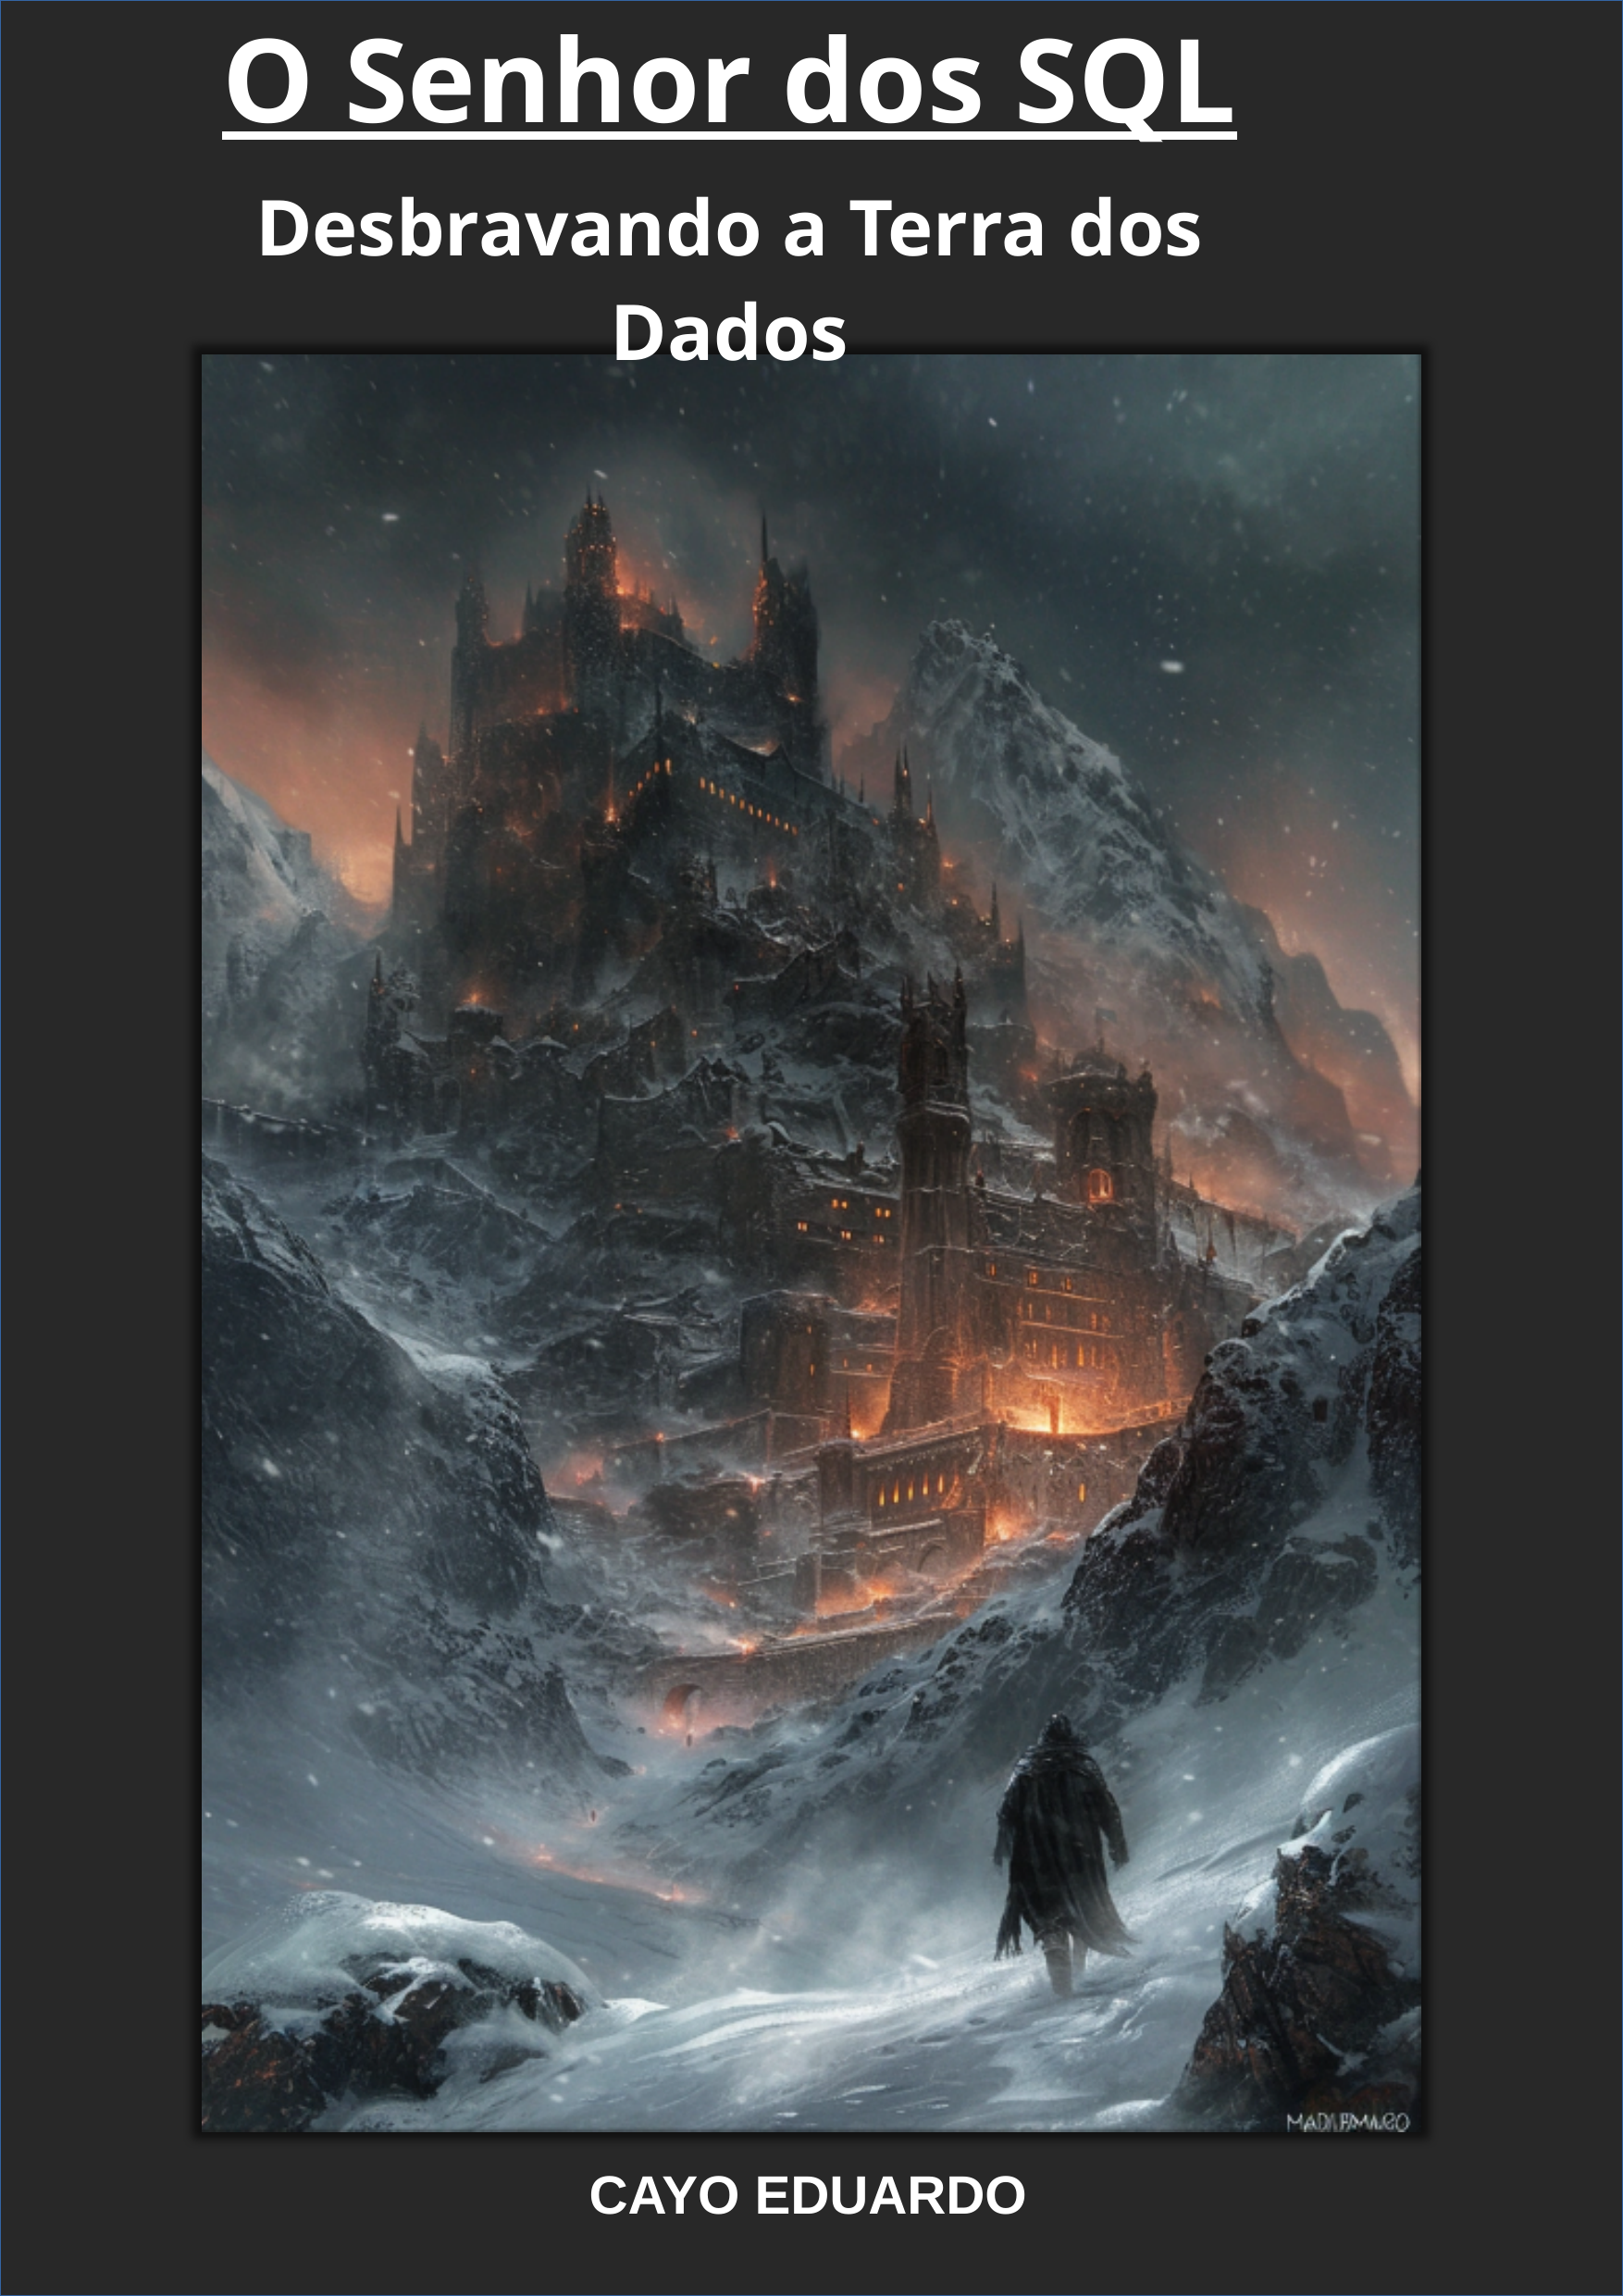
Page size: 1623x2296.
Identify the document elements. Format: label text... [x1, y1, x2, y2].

picture [202, 354, 1421, 2132]
text_box O Senhor dos SQL Desbravando a Terra dos Dados [208, 55, 1415, 329]
text_box [0, 0, 1623, 2296]
text_box CAYO EDUARDO [575, 2158, 1048, 2240]
